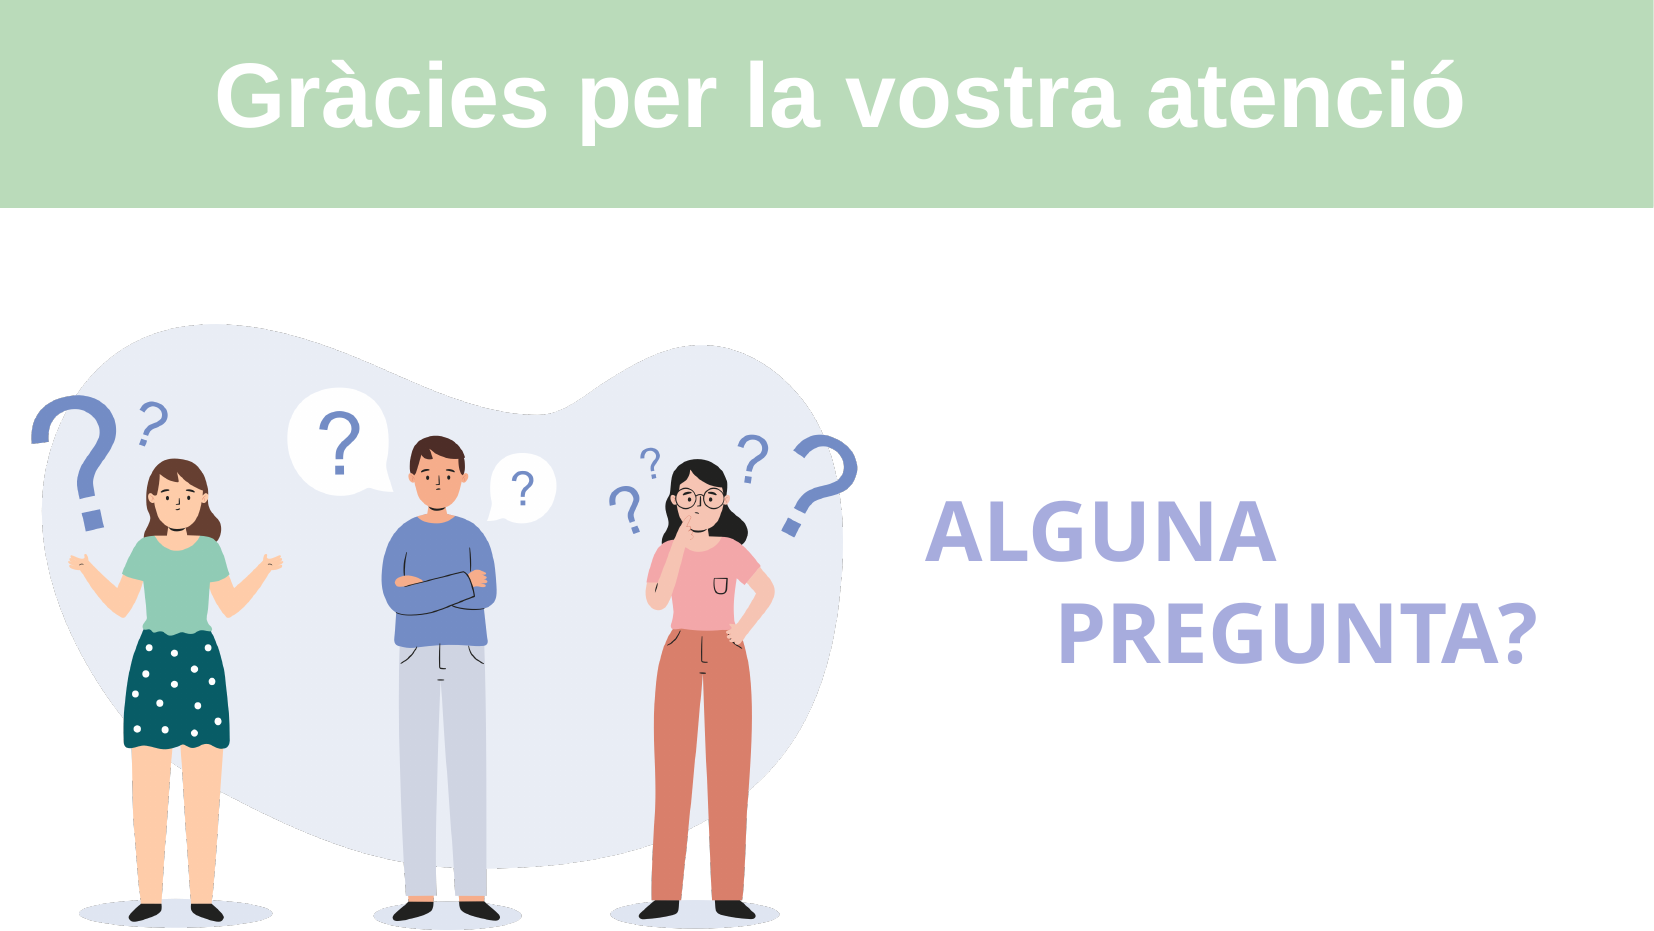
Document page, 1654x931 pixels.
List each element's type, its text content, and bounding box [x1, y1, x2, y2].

picture [10, 324, 862, 930]
text_box [0, 0, 1654, 207]
text_box ALGUNA PREGUNTA? [236, 472, 1654, 802]
text_box Gràcies per la vostra atenció [88, 37, 1595, 302]
